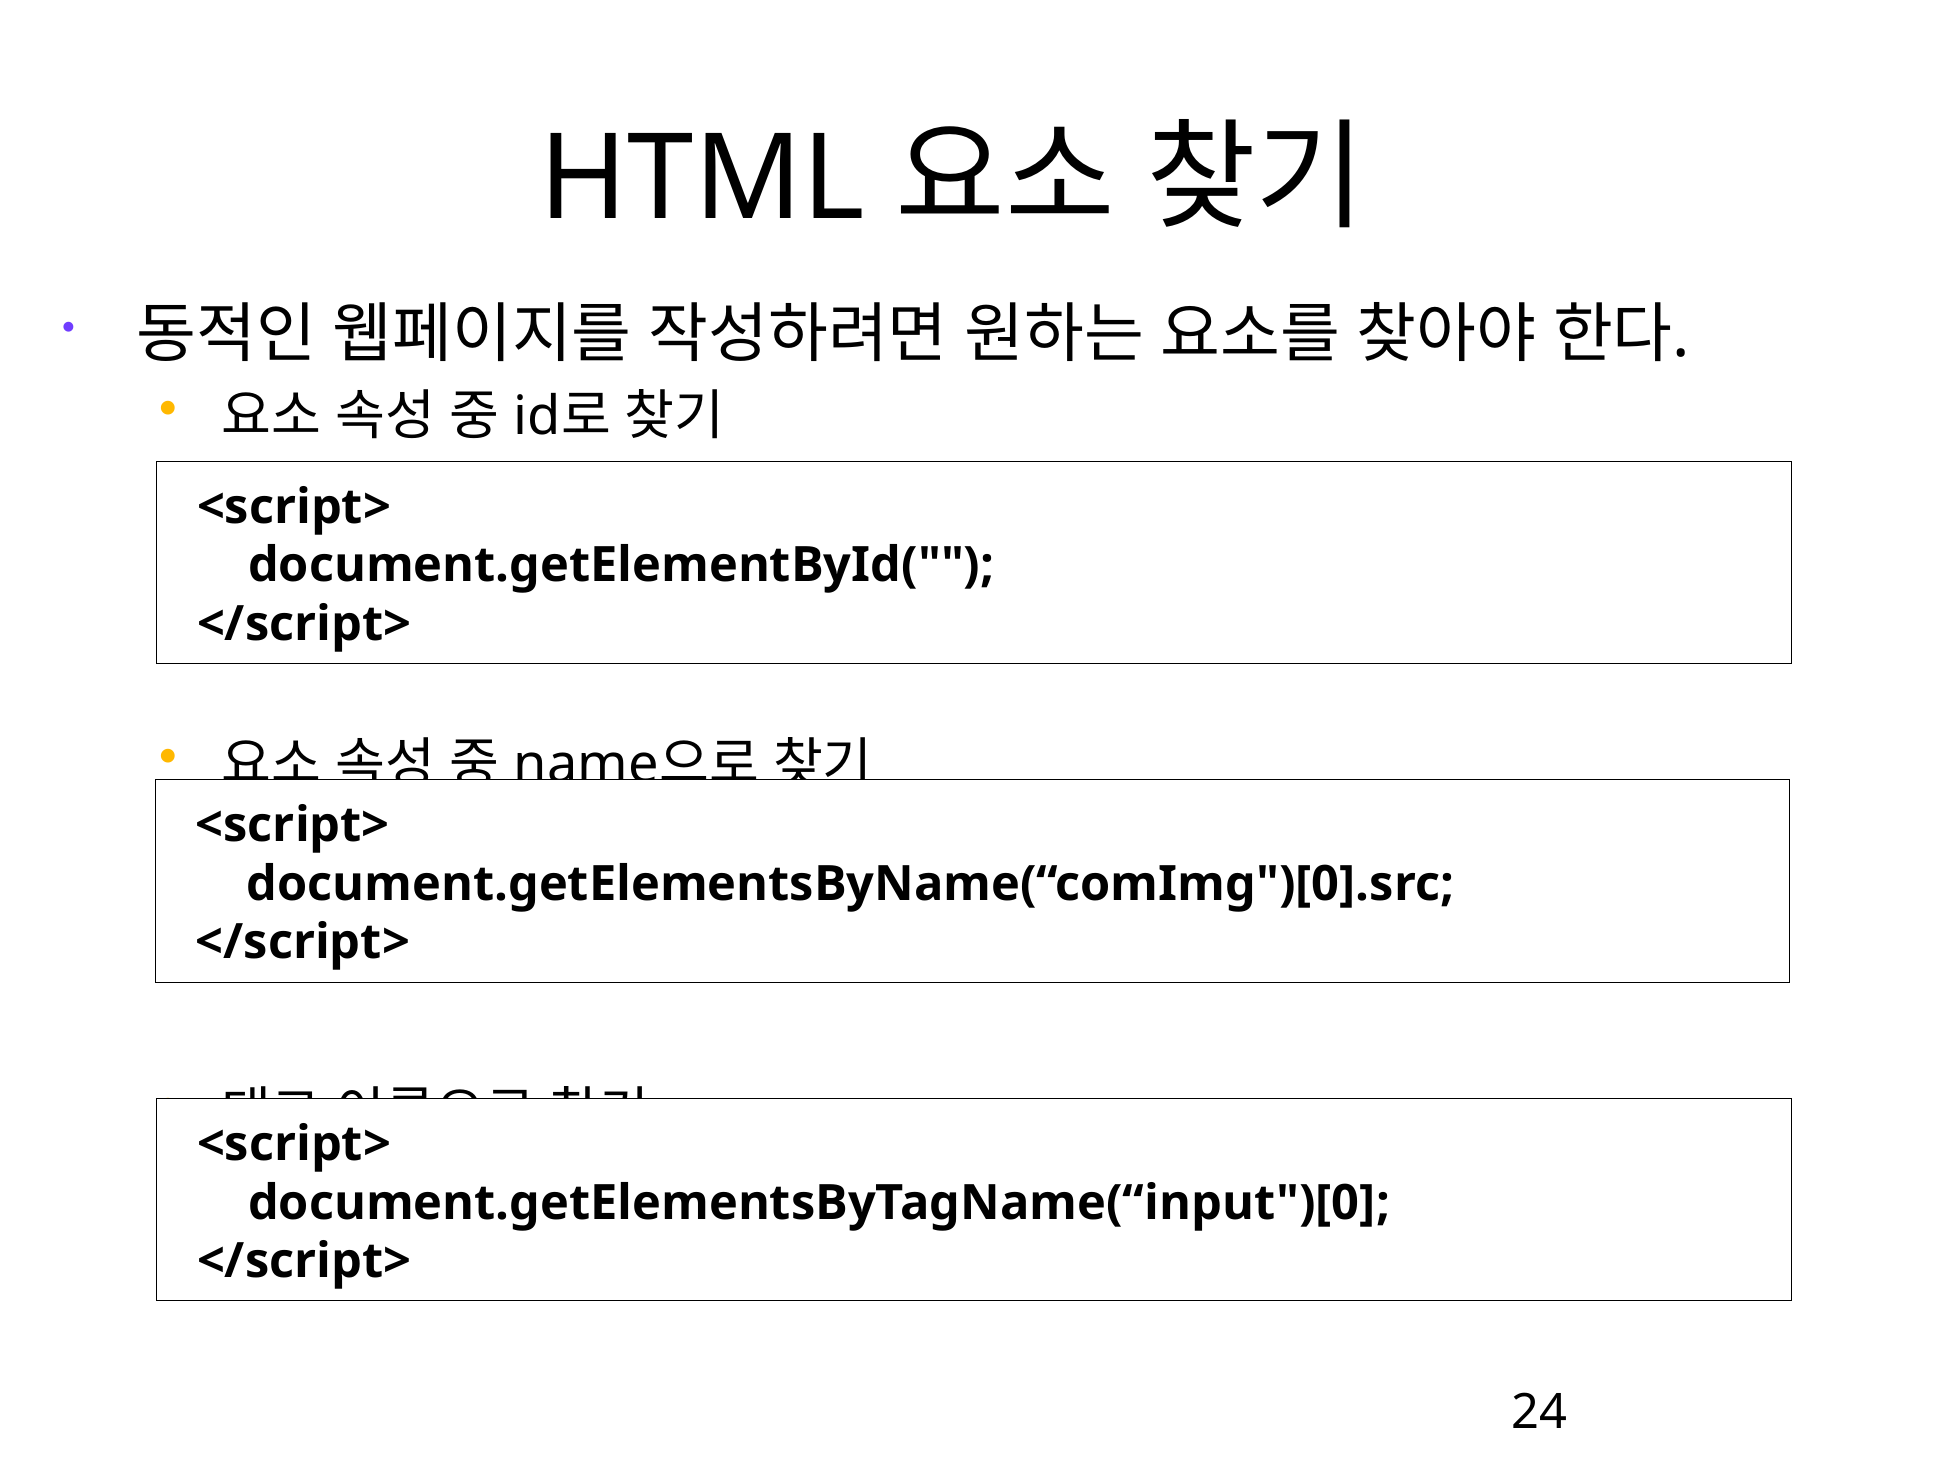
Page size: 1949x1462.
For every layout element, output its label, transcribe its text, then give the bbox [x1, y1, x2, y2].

text_box <script> document.getElementsByName(“comImg")[0].src; </script> [155, 779, 1790, 983]
title HTML 요소 찾기 [156, 92, 1749, 255]
list 동적인 웹페이지를 작성하려면 원하는 요소를 찾아야 한다. 요소 속성 중 id로 찾기 요소 속성 중 name으로 찾기 태그 이름으로 찾기 [48, 284, 1897, 1343]
text_box <script> document.getElementById(""); </script> [156, 461, 1792, 664]
text_box <script> document.getElementsByTagName(“input")[0]; </script> [156, 1098, 1792, 1301]
slide_number <숫자> [1496, 1372, 1899, 1462]
